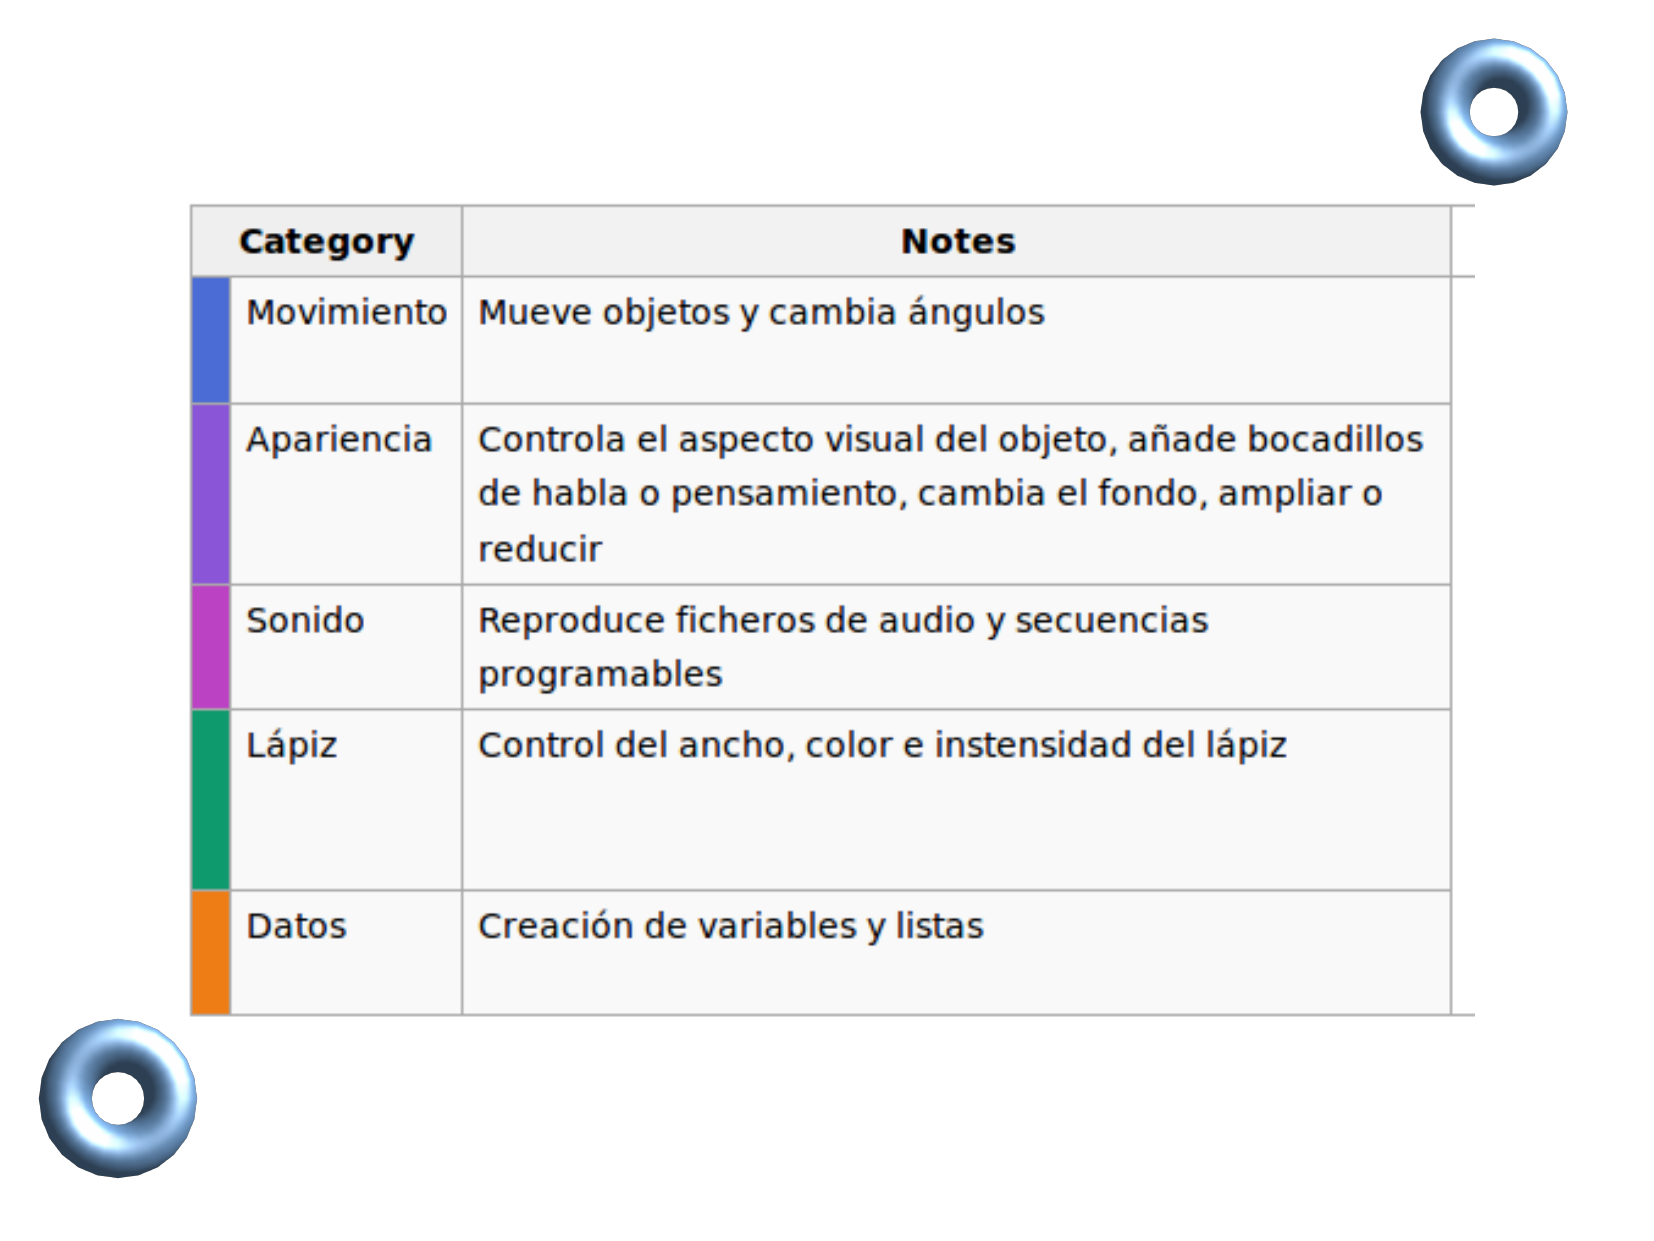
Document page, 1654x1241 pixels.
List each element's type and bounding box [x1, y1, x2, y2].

picture [176, 188, 1475, 1039]
